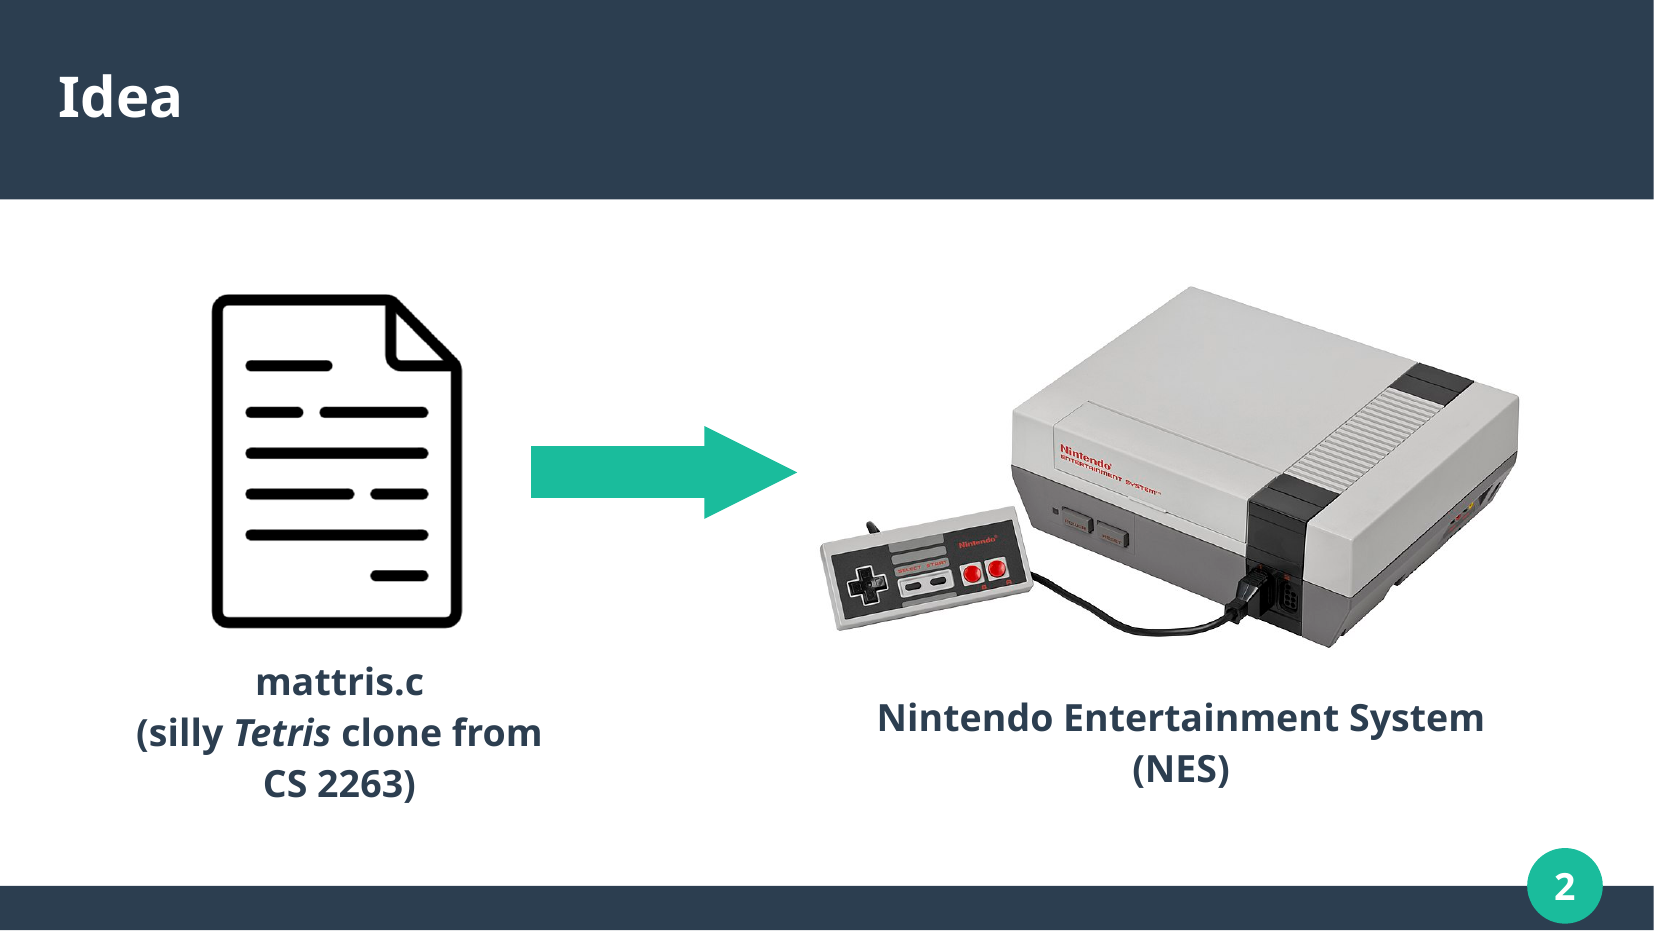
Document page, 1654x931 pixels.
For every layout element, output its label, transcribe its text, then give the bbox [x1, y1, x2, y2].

picture [147, 271, 526, 637]
picture [797, 265, 1541, 670]
text_box mattris.c (silly Tetris clone from CS 2263) [118, 637, 562, 827]
title Idea [59, 37, 1595, 156]
text_box Nintendo Entertainment System (NES) [856, 669, 1506, 815]
